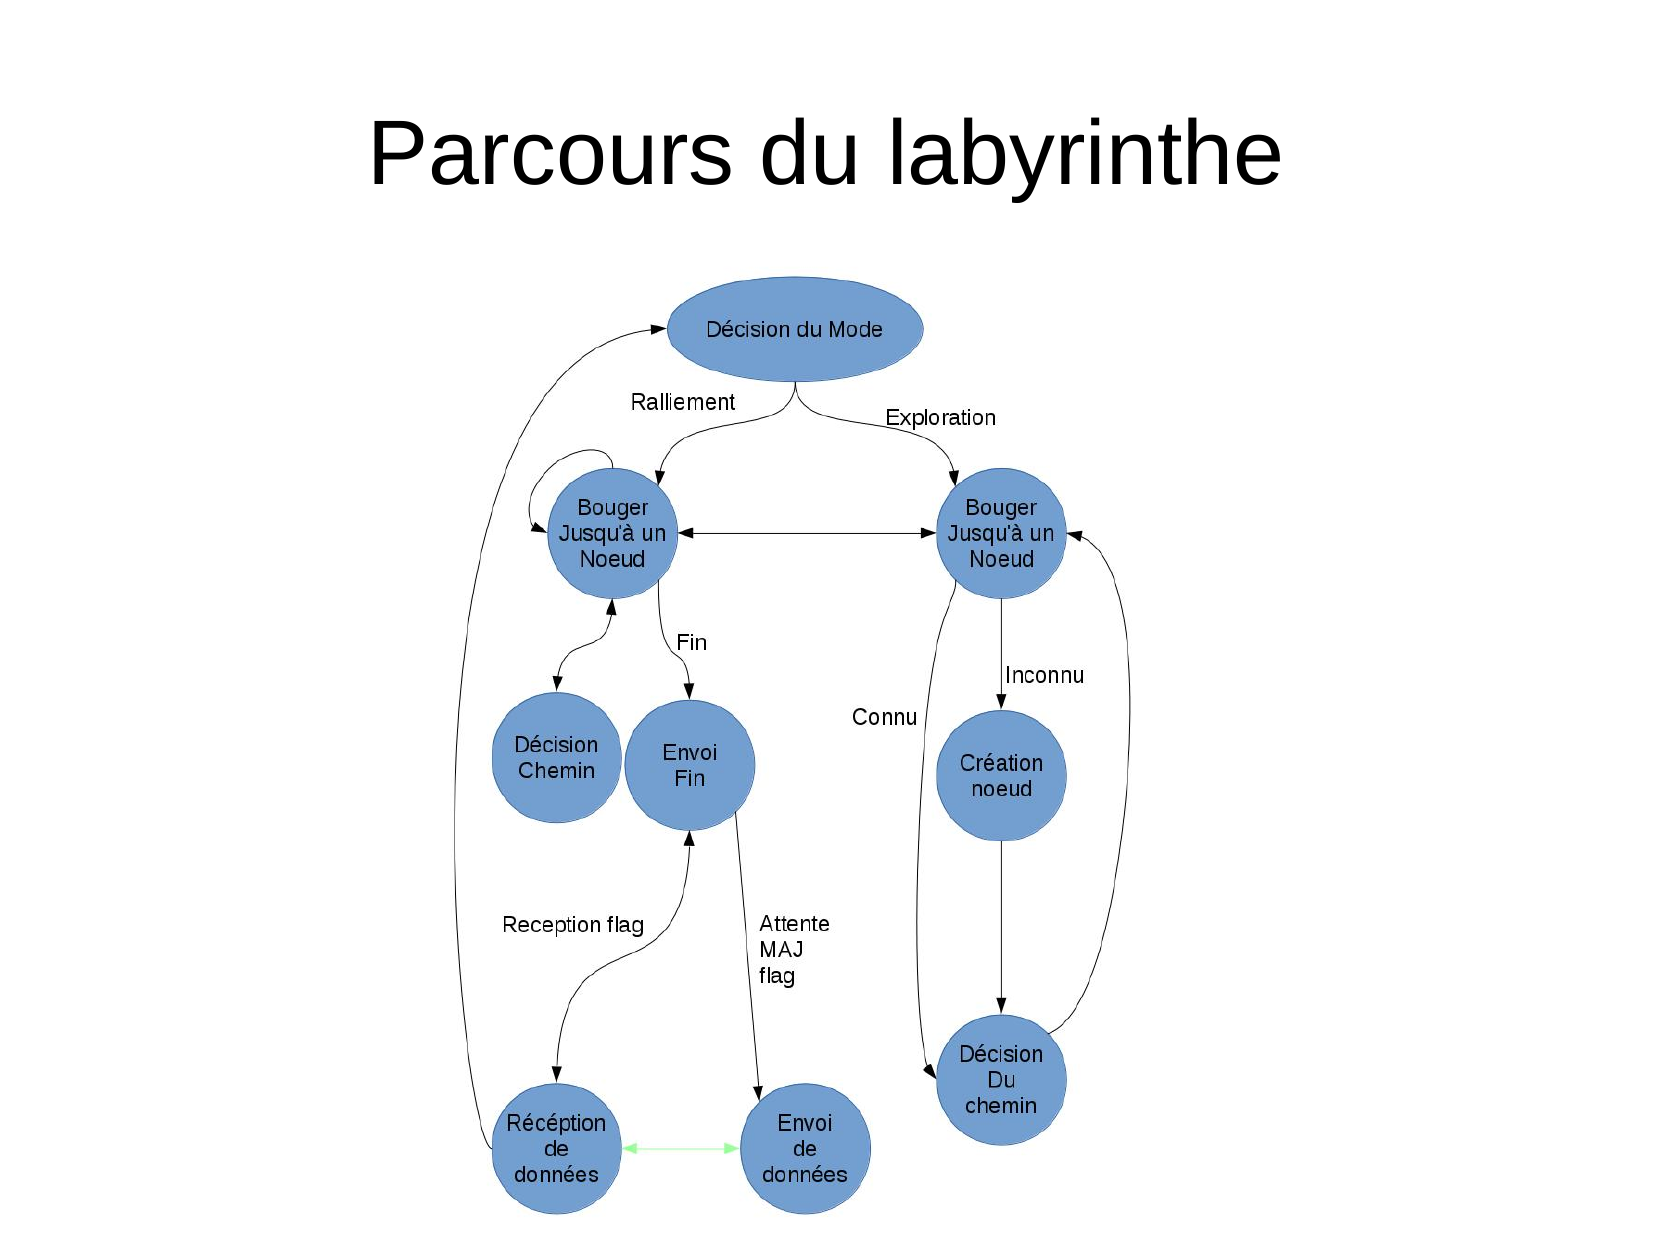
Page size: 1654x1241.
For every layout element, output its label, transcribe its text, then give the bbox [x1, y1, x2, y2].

title Parcours du labyrinthe [82, 49, 1571, 257]
picture [442, 236, 1178, 1241]
